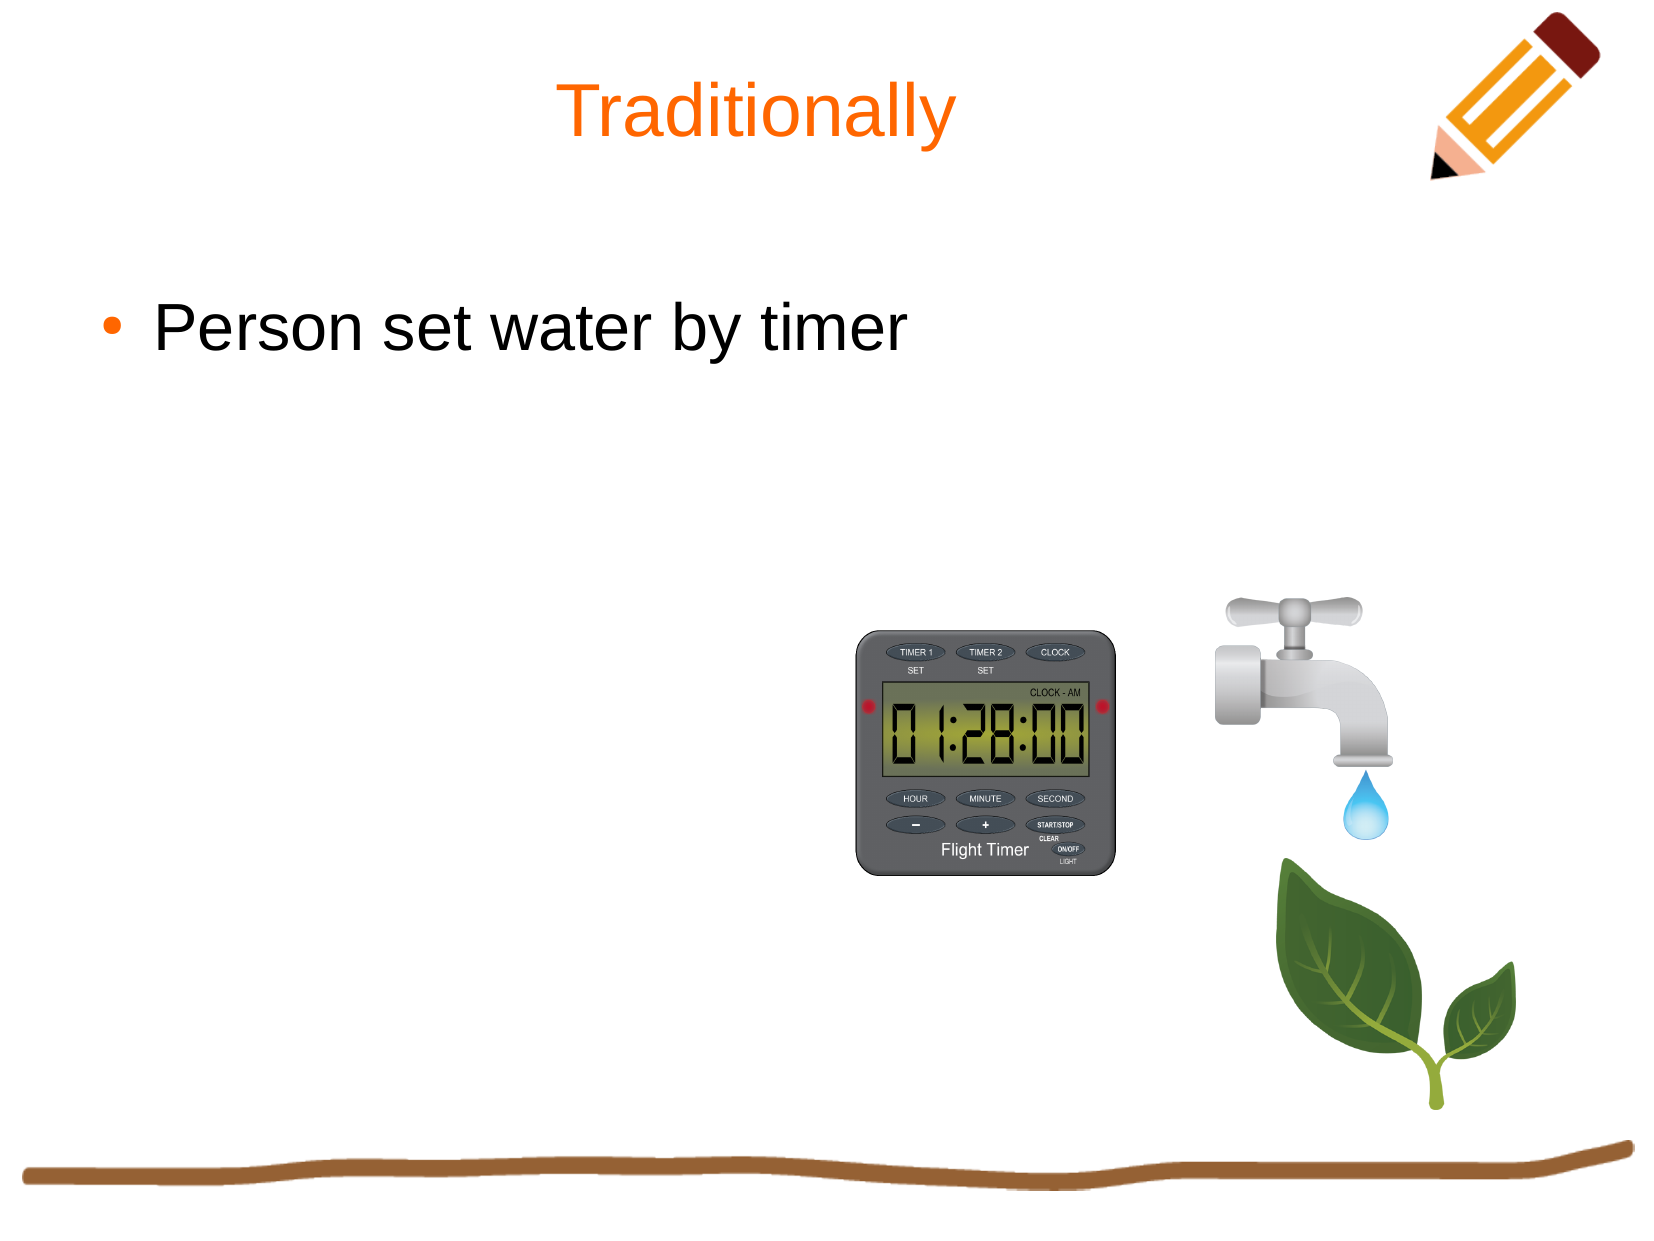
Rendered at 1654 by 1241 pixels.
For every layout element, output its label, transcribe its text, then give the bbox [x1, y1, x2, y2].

list Person set water by timer [82, 290, 1571, 1122]
picture [22, 1140, 1635, 1191]
picture [830, 606, 1141, 901]
title Traditionally [82, 49, 1430, 172]
picture [1430, 12, 1601, 181]
